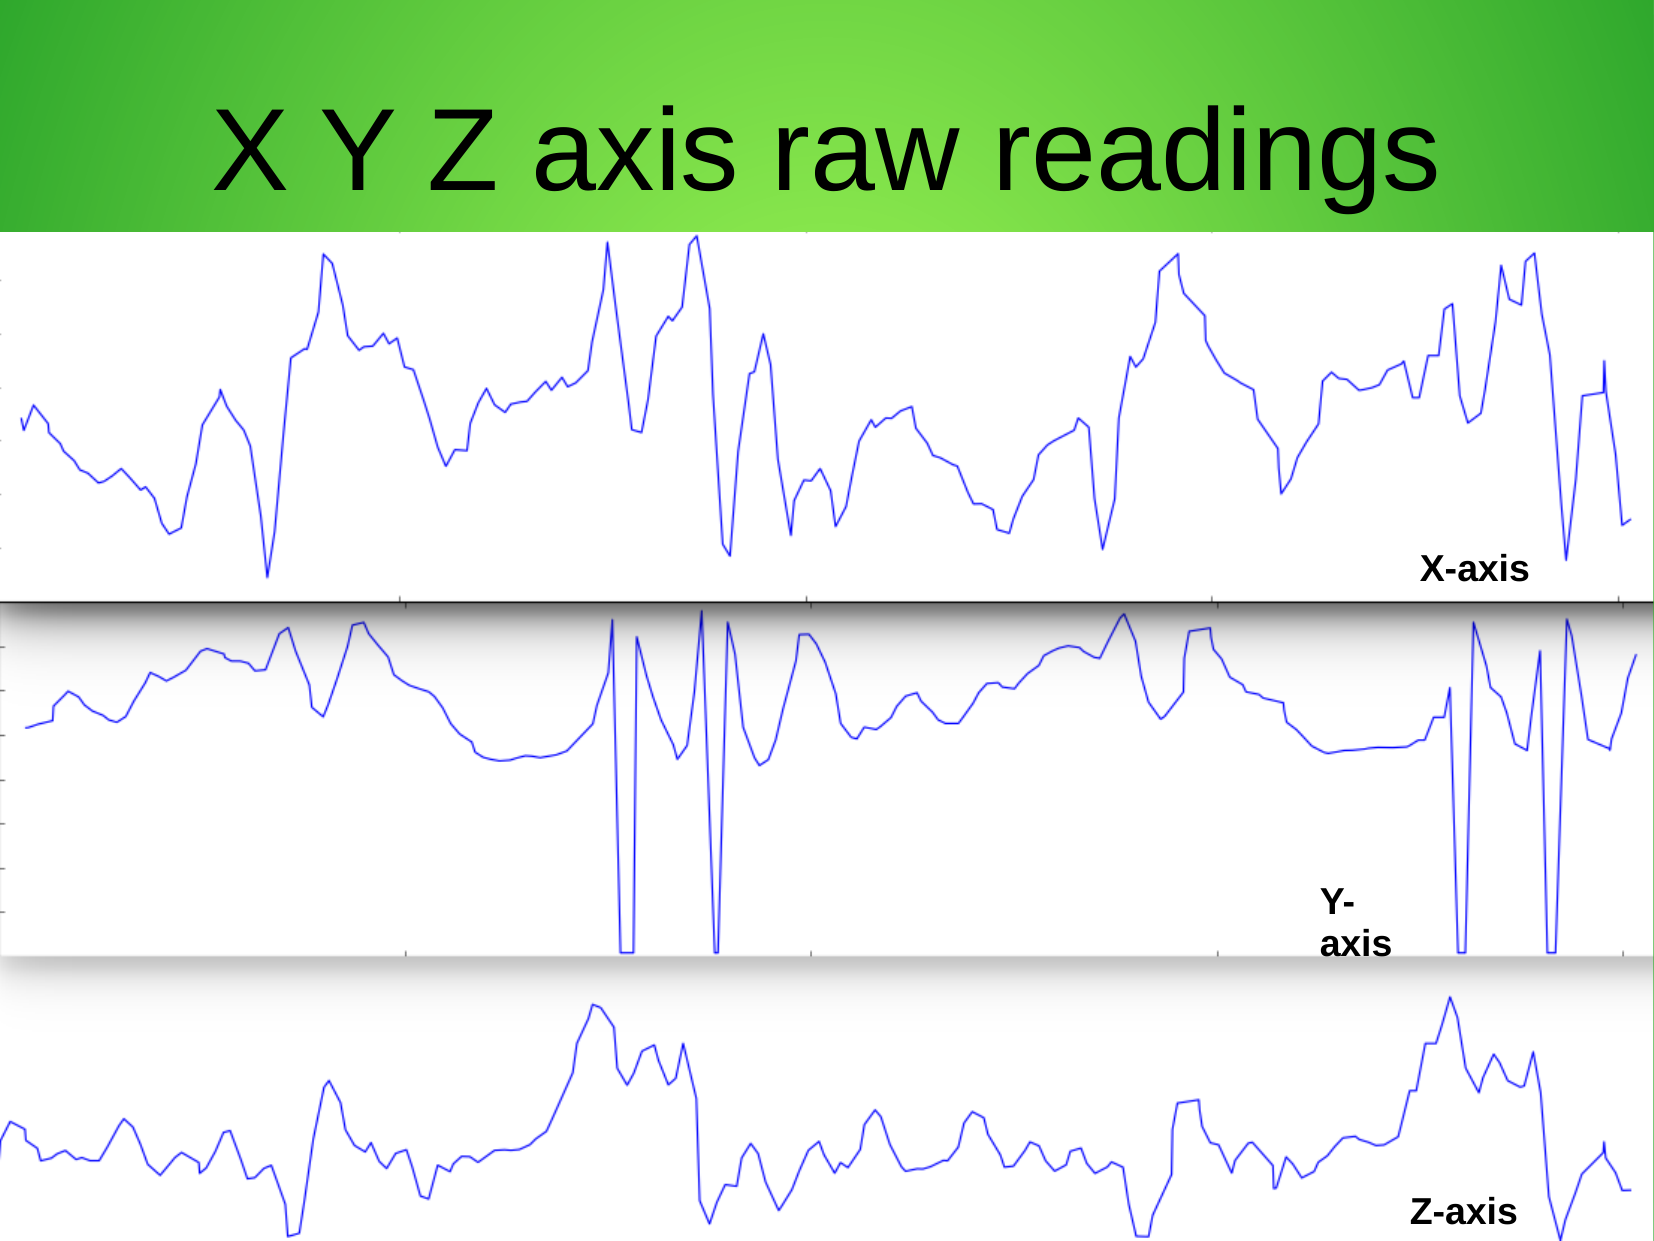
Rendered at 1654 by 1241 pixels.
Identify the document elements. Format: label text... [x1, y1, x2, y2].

picture [0, 232, 1654, 1241]
text_box Z-axis [1395, 1183, 1533, 1241]
text_box X-axis [1394, 540, 1546, 597]
text_box Y-axis [1305, 891, 1443, 954]
title X Y Z axis raw readings [82, 47, 1571, 232]
